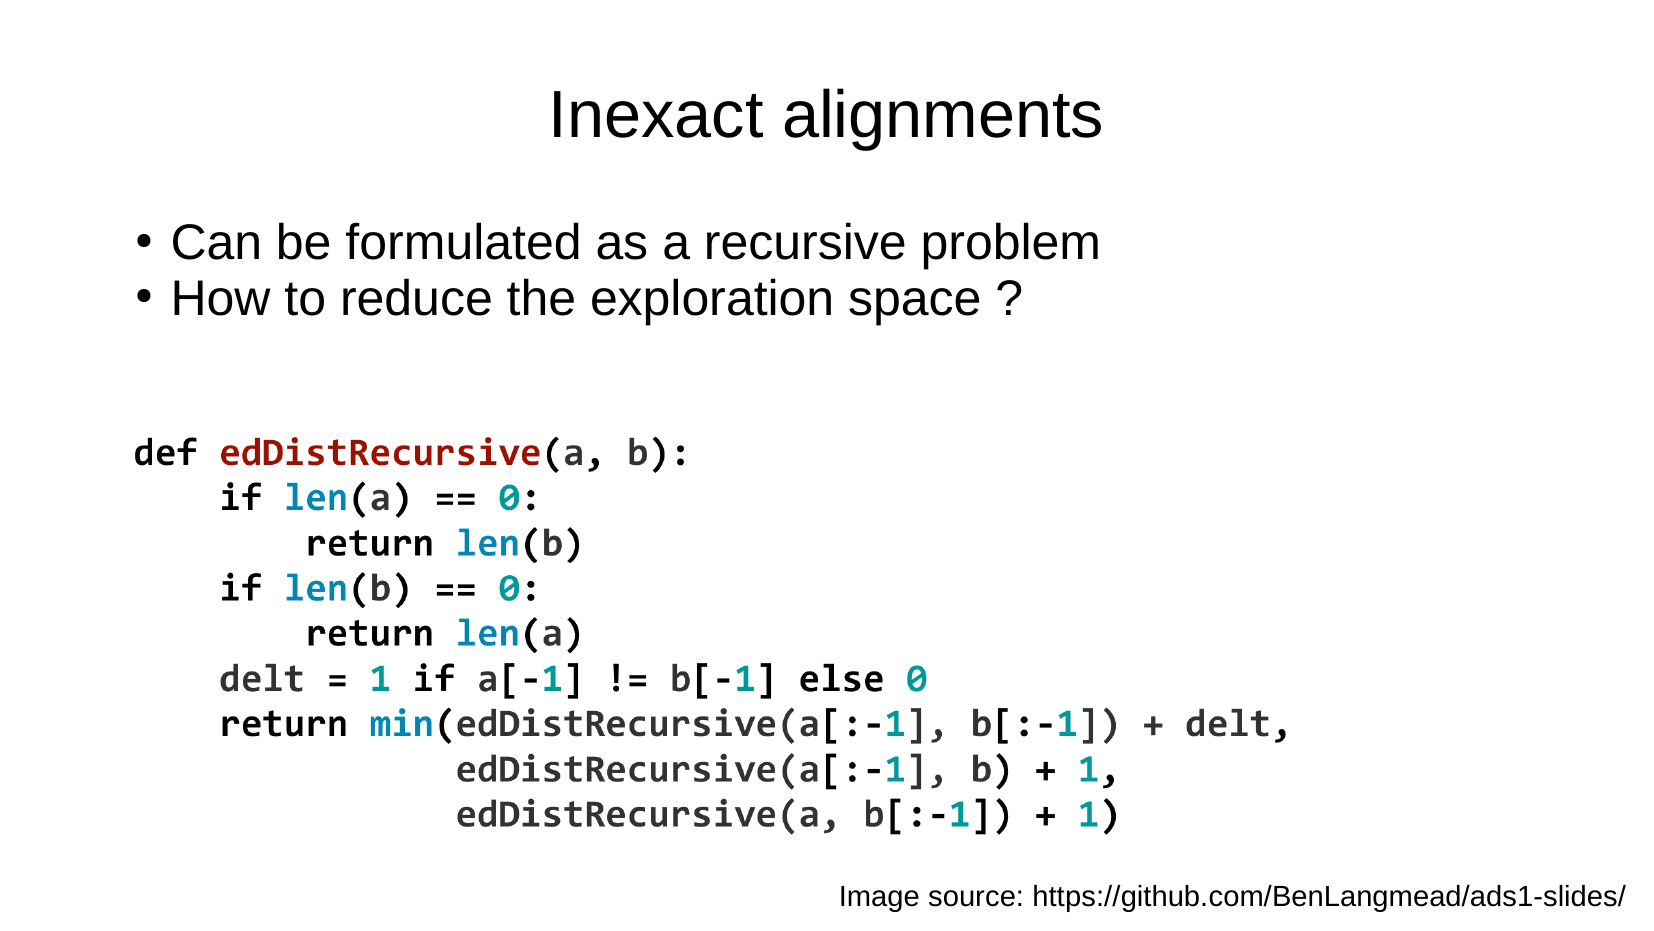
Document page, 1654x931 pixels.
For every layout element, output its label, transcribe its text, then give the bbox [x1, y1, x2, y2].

subtitle Can be formulated as a recursive problem How to reduce the exploration space ? [135, 214, 1624, 754]
picture [122, 432, 1310, 851]
text_box Image source: https://github.com/BenLangmead/ads1-slides/ [824, 872, 1654, 928]
title Inexact alignments [82, 37, 1571, 193]
